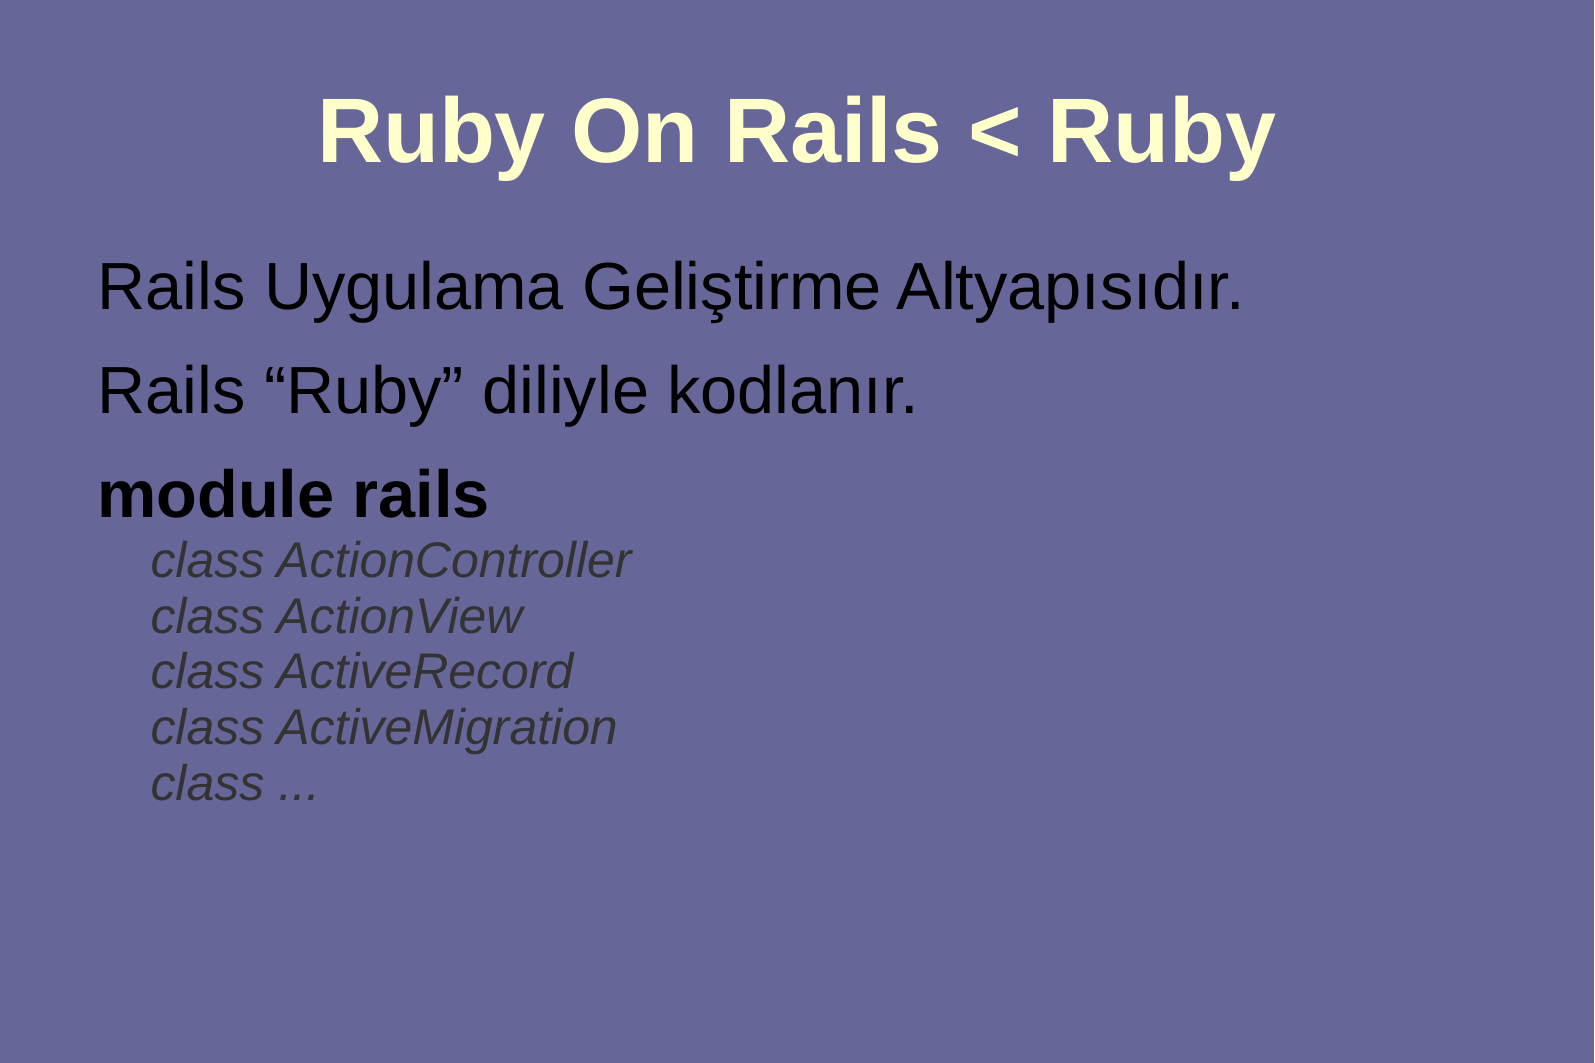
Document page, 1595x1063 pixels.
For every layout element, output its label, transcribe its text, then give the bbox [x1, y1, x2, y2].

list Rails Uygulama Geliştirme Altyapısıdır. Rails “Ruby” diliyle kodlanır. module rails class ActionController class ActionView class ActiveRecord class ActiveMigration class ... [79, 248, 1515, 951]
title Ruby On Rails < Ruby [79, 42, 1515, 220]
